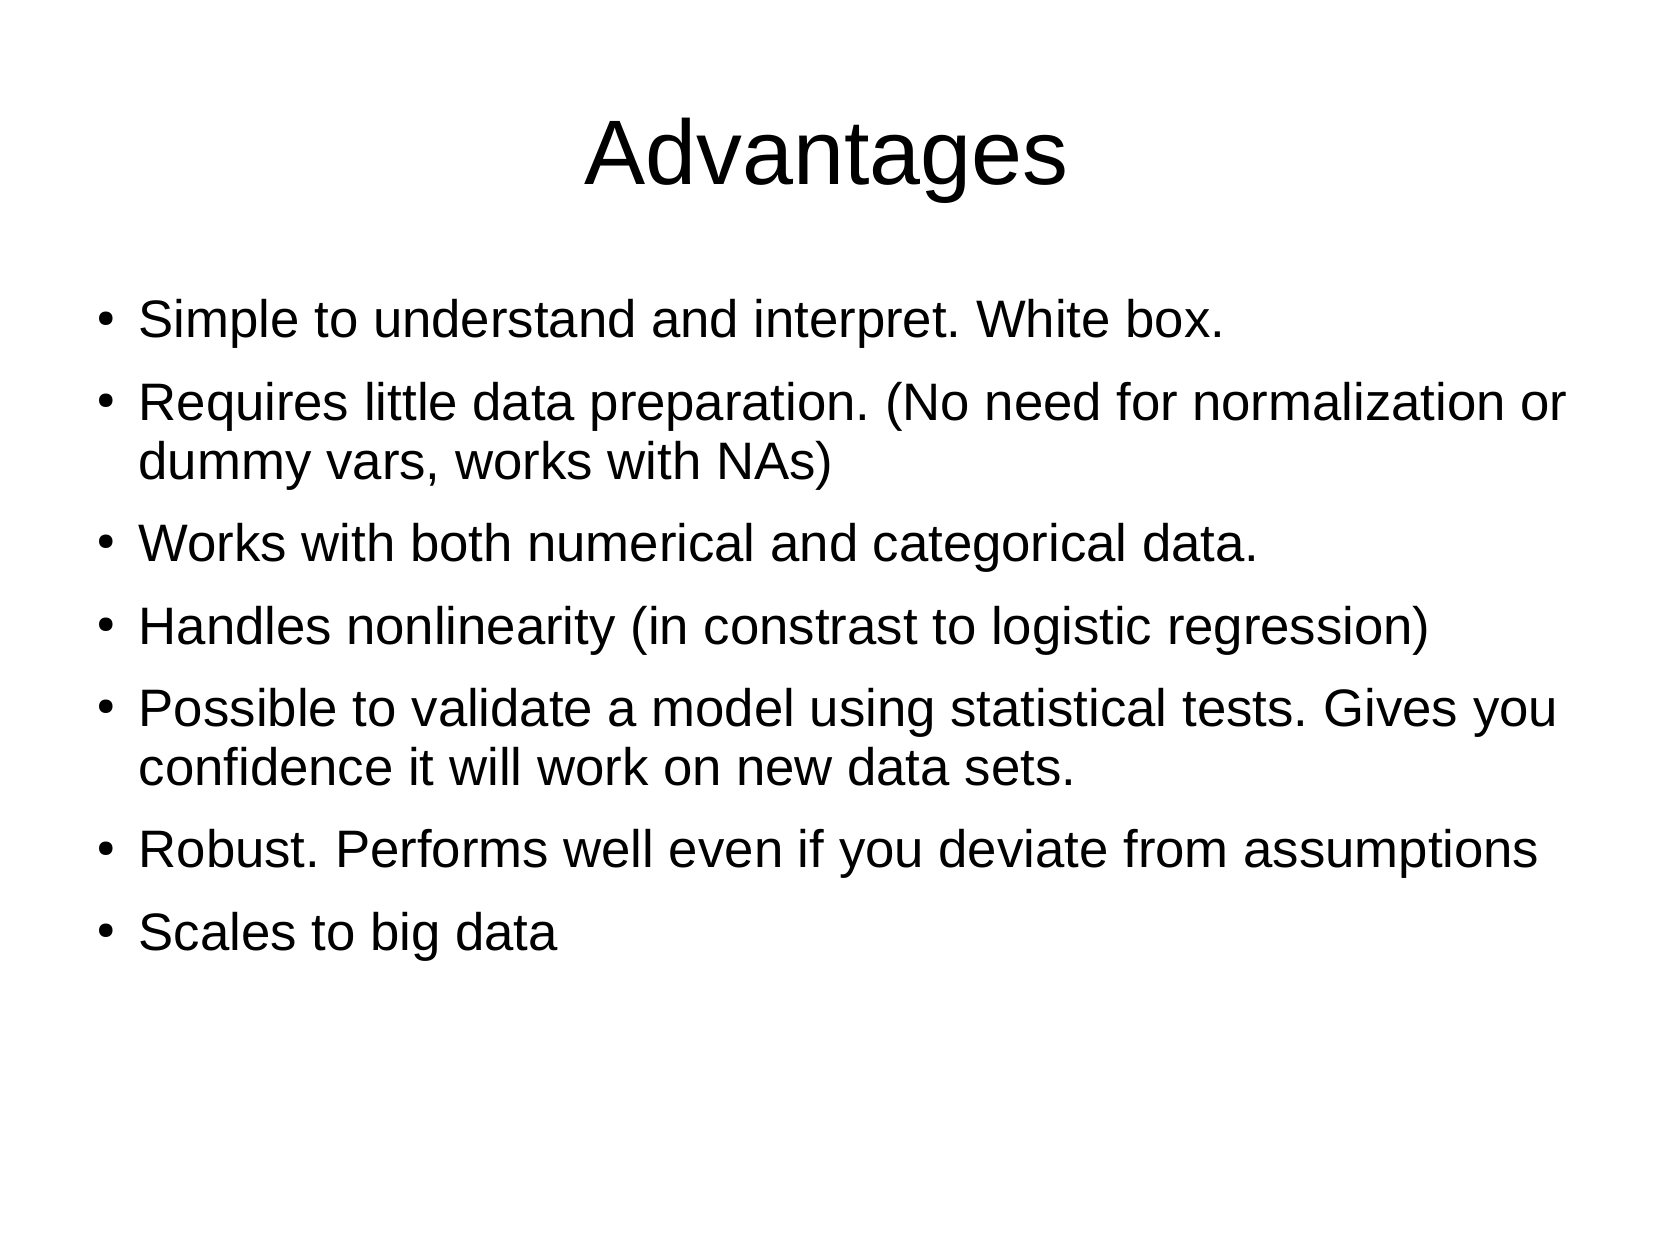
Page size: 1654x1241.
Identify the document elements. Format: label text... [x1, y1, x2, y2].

title Advantages [82, 49, 1571, 257]
list Simple to understand and interpret. White box. Requires little data preparation. (No need for normalization or dummy vars, works with NAs) Works with both numerical and categorical data. Handles nonlinearity (in constrast to logistic regression) Possible to validate a model using statistical tests. Gives you confidence it will work on new data sets. Robust. Performs well even if you deviate from assumptions Scales to big data [82, 290, 1571, 1010]
